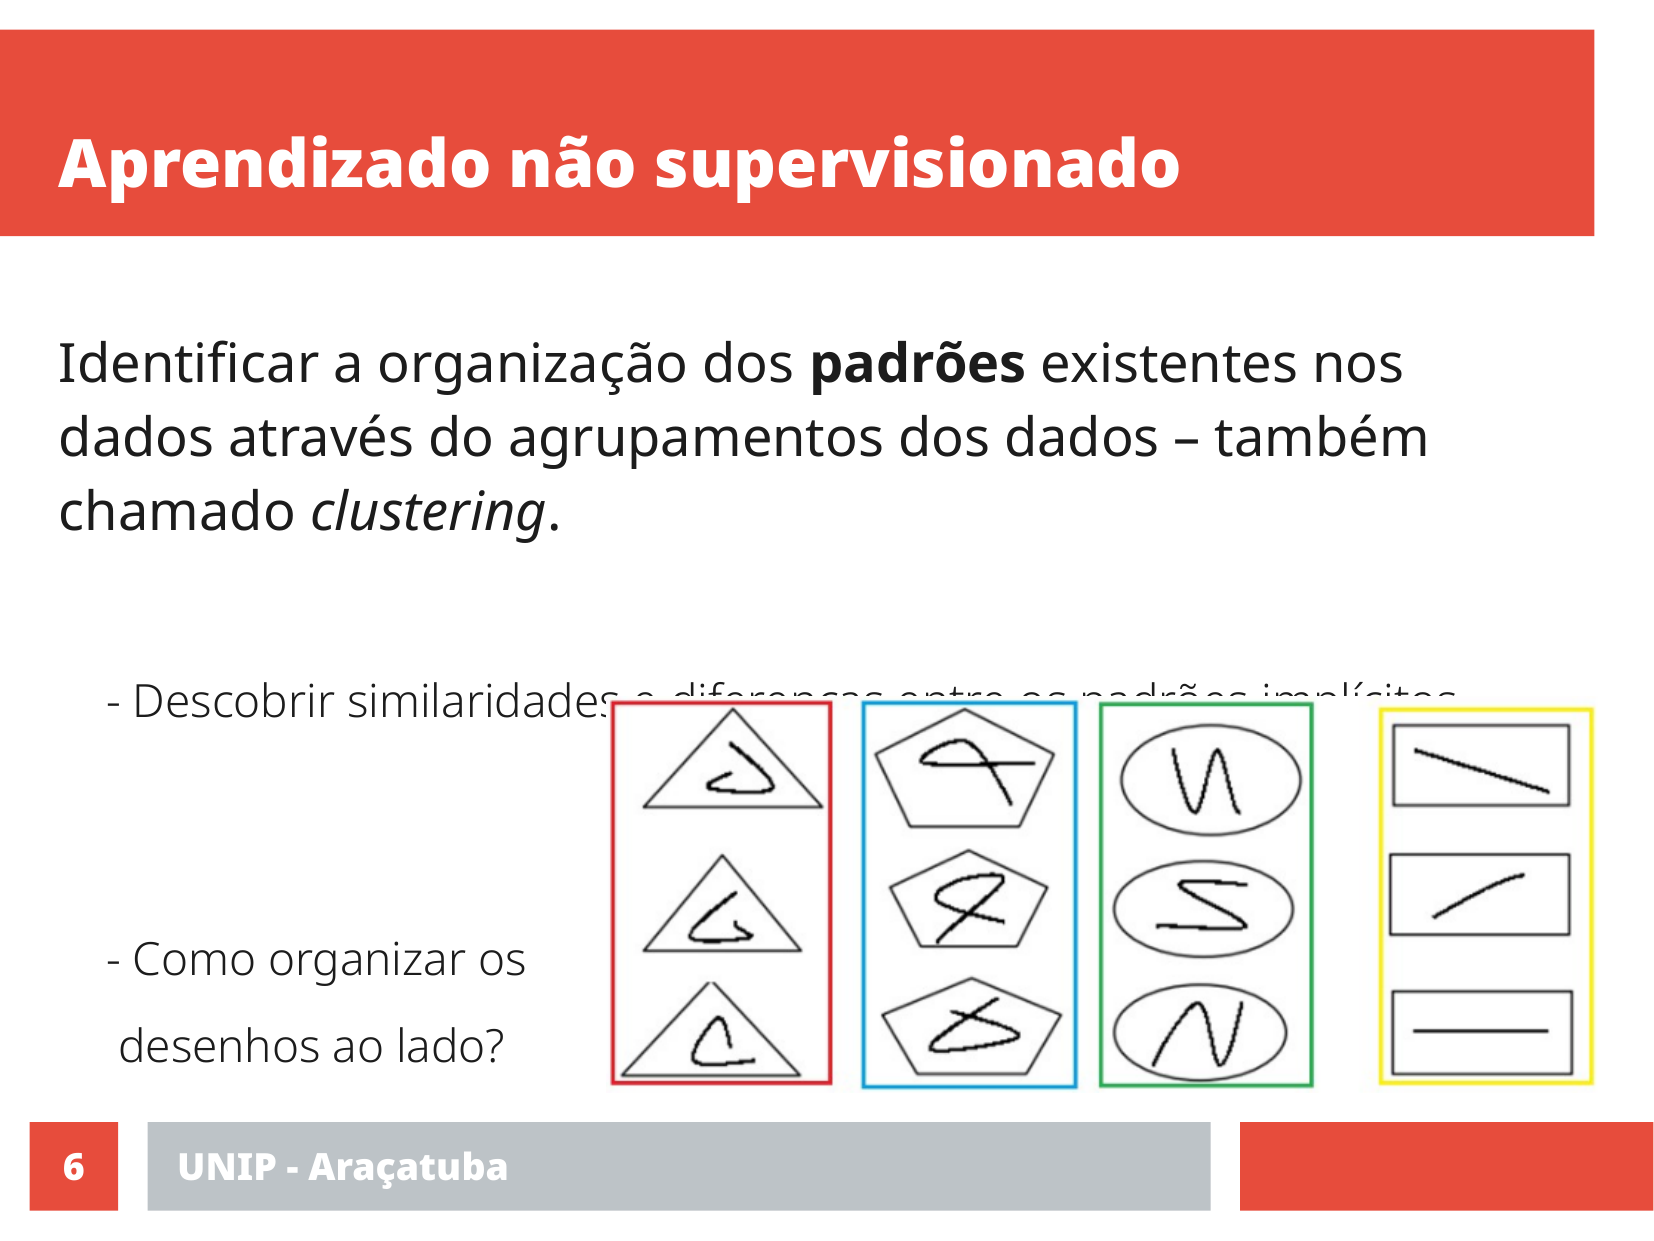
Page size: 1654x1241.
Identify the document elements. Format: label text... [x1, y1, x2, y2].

list Identificar a organização dos padrões existentes nos dados através do agrupamentos dos dados – também chamado clustering. - Descobrir similaridades e diferenças entre os padrões implícitos. - Como organizar os desenhos ao lado? [59, 324, 1565, 1093]
picture [606, 696, 1606, 1093]
title Aprendizado não supervisionado [59, 59, 1595, 207]
